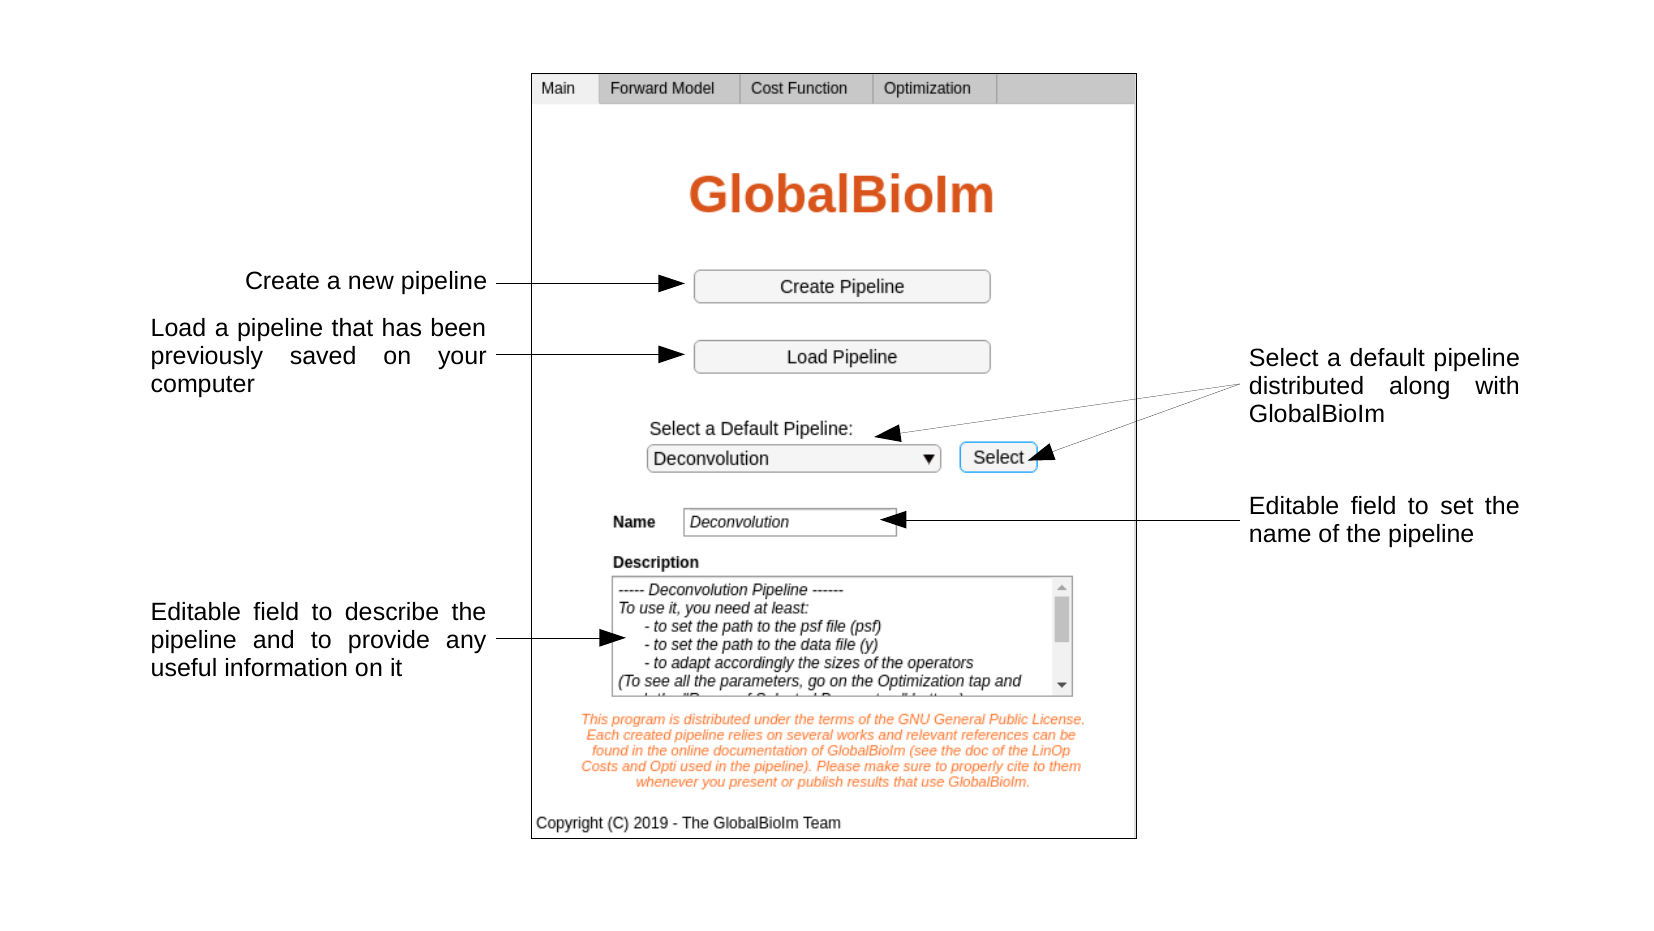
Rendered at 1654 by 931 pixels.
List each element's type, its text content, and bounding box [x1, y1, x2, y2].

text_box Load a pipeline that has been previously saved on your computer [135, 306, 502, 434]
text_box Editable field to set the name of the pipeline [1234, 484, 1536, 562]
picture [531, 73, 1137, 839]
text_box Create a new pipeline [230, 259, 520, 331]
text_box Select a default pipeline distributed along with GlobalBioIm [1234, 336, 1536, 436]
text_box Editable field to describe the pipeline and to provide any useful information on it [135, 590, 502, 718]
